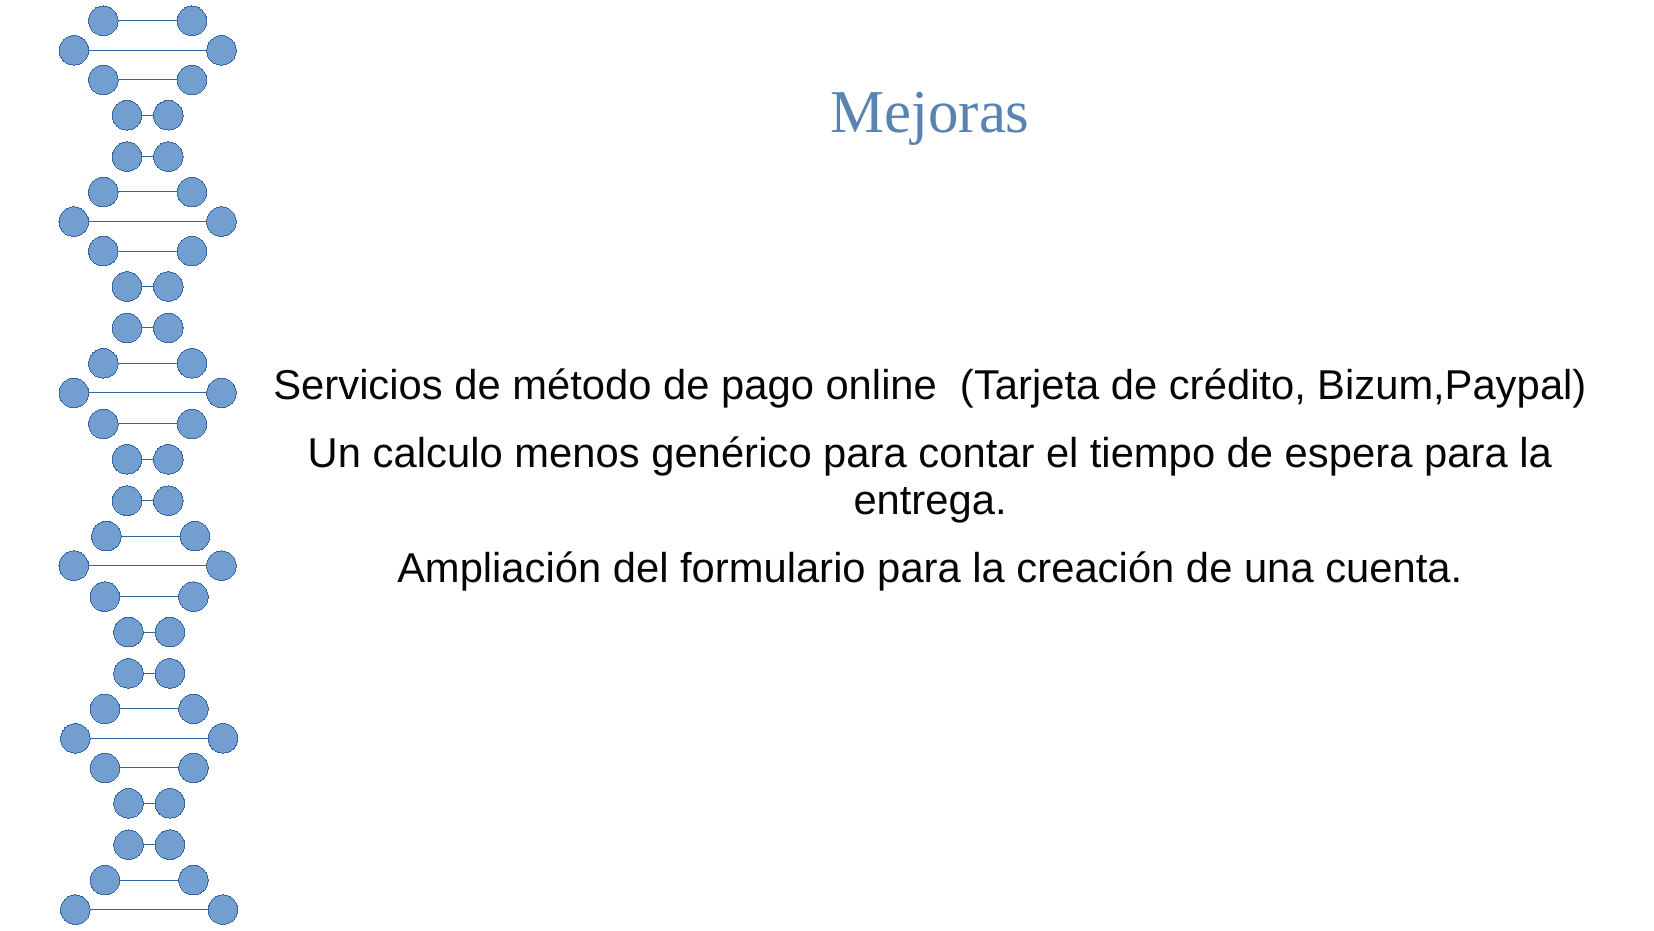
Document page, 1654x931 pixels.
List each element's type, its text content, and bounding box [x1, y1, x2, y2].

list Servicios de método de pago online (Tarjeta de crédito, Bizum,Paypal) Un calculo menos genérico para contar el tiempo de espera para la entrega. Ampliación del formulario para la creación de una cuenta. [265, 224, 1595, 764]
title Mejoras [265, 35, 1595, 189]
